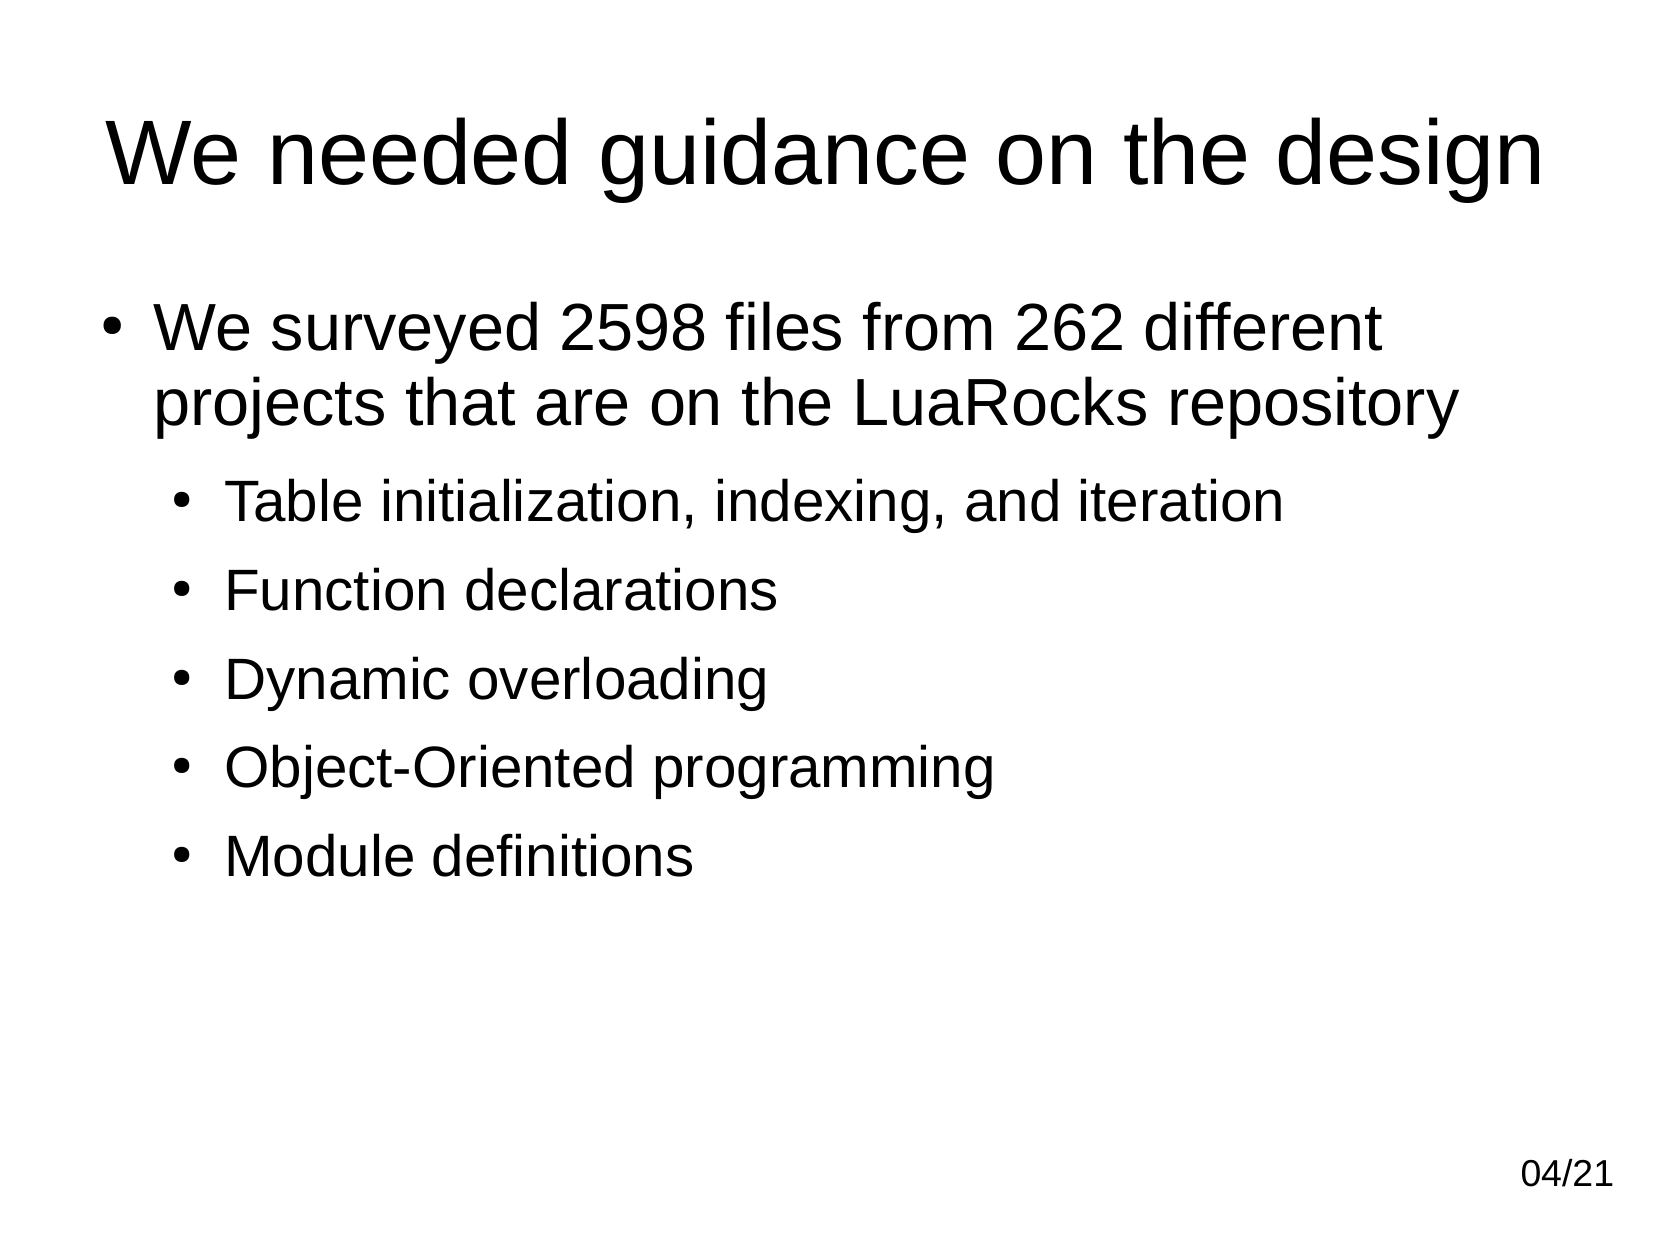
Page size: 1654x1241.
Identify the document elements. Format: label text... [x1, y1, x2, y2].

title We needed guidance on the design [82, 49, 1571, 257]
text_box 04/21 [1495, 1145, 1630, 1216]
list We surveyed 2598 files from 262 different projects that are on the LuaRocks repository Table initialization, indexing, and iteration Function declarations Dynamic overloading Object-Oriented programming Module definitions [82, 290, 1571, 1109]
